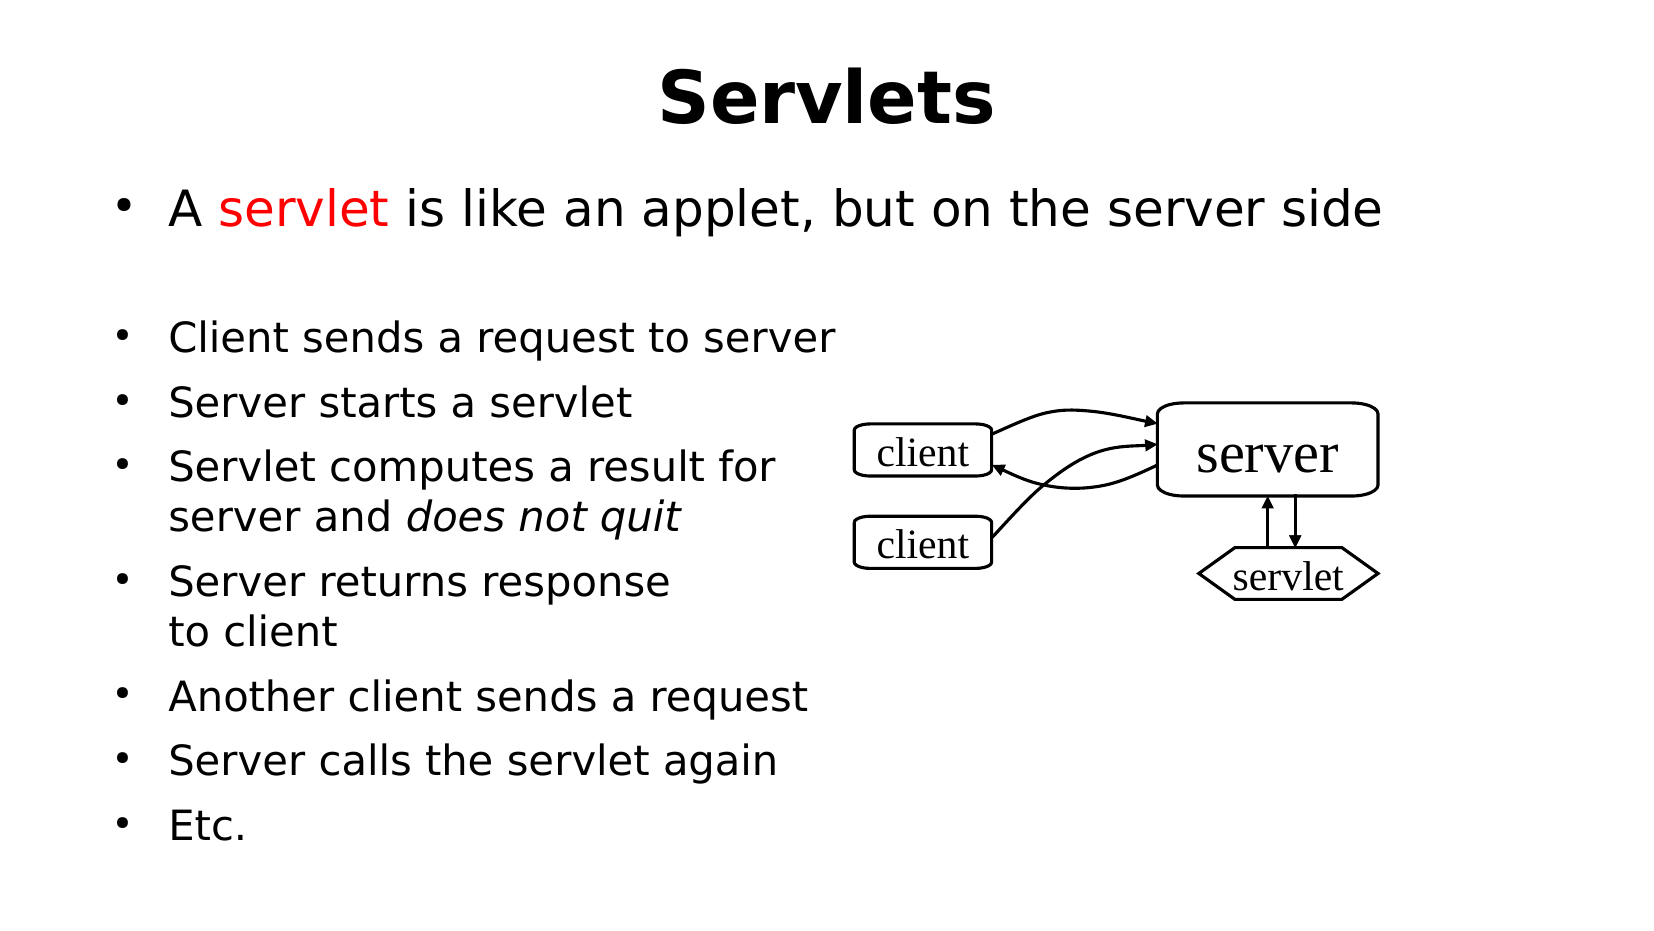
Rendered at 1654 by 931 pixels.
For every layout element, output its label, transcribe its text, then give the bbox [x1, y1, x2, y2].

title Servlets [82, 37, 1571, 147]
list A servlet is like an applet, but on the server side Client sends a request to server Server starts a servlet Servlet computes a result for server and does not quit Server returns response to client Another client sends a request Server calls the servlet again Etc. [82, 168, 1538, 889]
text_box server [1157, 402, 1378, 497]
text_box client [854, 423, 992, 477]
text_box client [854, 516, 992, 569]
text_box servlet [1198, 547, 1379, 600]
